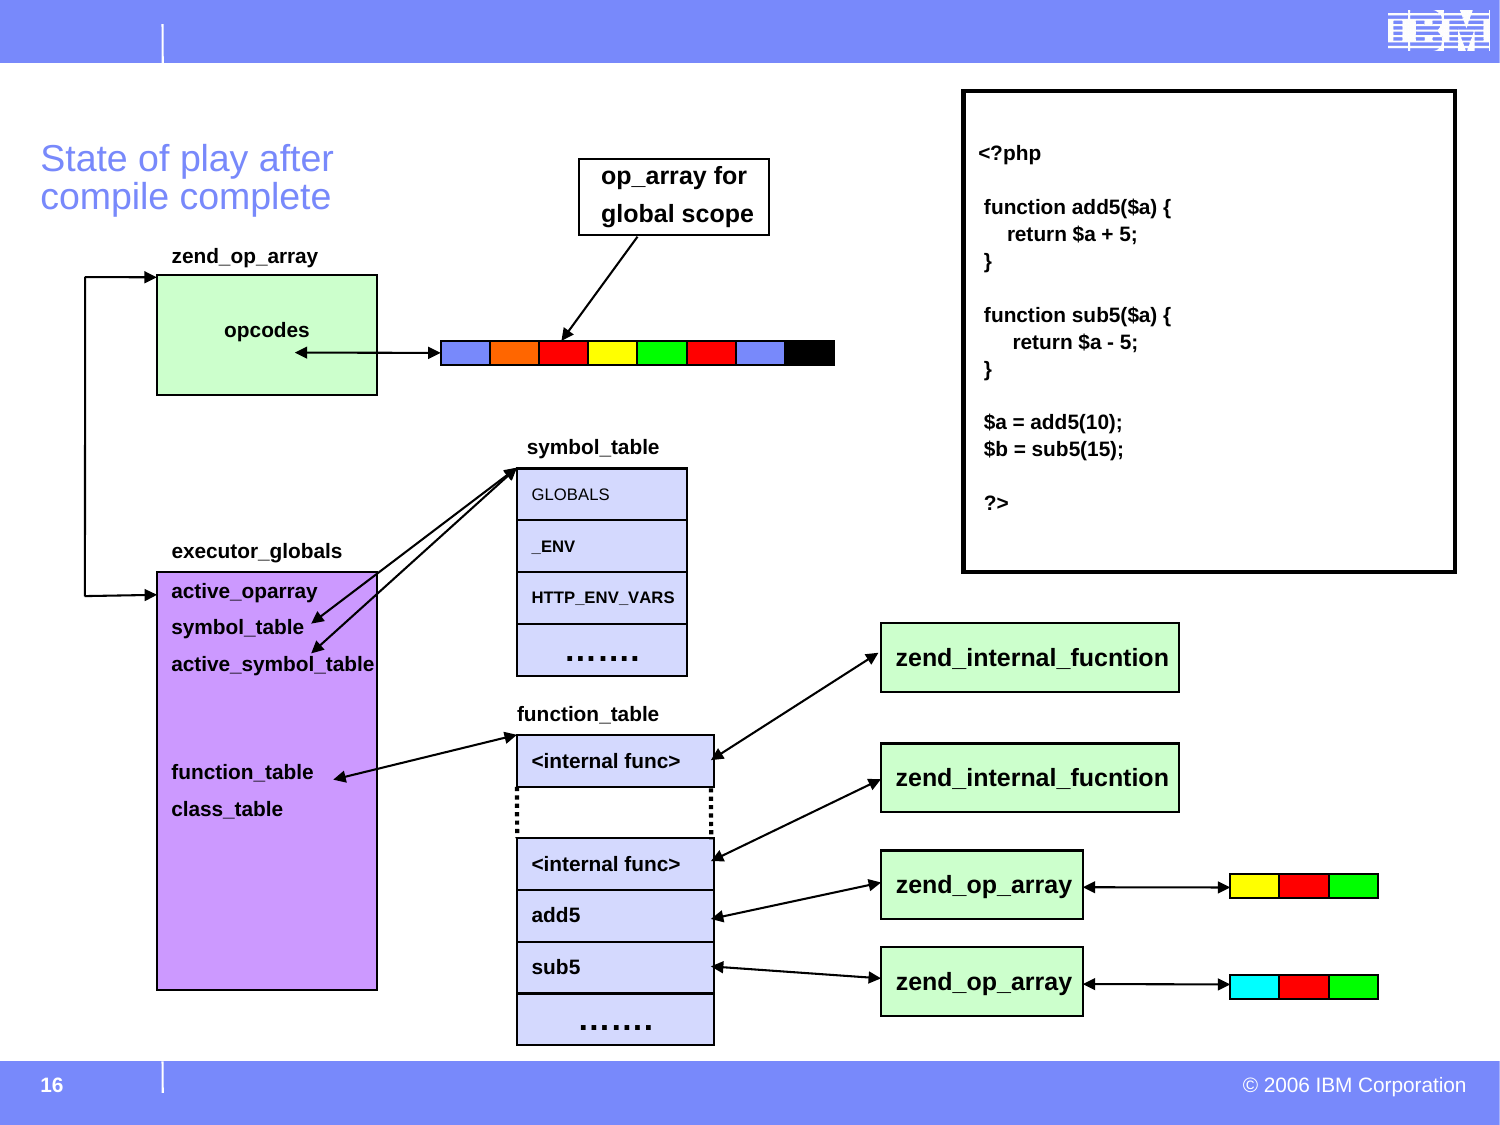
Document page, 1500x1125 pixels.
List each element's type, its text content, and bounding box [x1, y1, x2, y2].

text_box function_table [502, 695, 675, 734]
text_box add5 [516, 889, 714, 941]
text_box [1230, 974, 1378, 999]
text_box opcodes [156, 275, 378, 396]
text_box zend_internal_fucntion [880, 623, 1180, 692]
text_box zend_op_array [880, 850, 1083, 920]
text_box active_oparray symbol_table active_symbol_table function_table class_table [156, 572, 378, 991]
text_box HTTP_ENV_VARS [516, 572, 687, 623]
text_box zend_op_array [156, 236, 334, 276]
text_box zend_op_array [880, 946, 1083, 1016]
text_box symbol_table [512, 427, 675, 467]
text_box <?php function add5($a) { return $a + 5; } function sub5($a) { return $a - 5; } $a = add5(10); $b = sub5(15); ?> [963, 90, 1455, 573]
text_box [1230, 873, 1378, 898]
text_box executor_globals [156, 531, 358, 571]
text_box <internal func> [516, 837, 714, 889]
text_box <internal func> [516, 735, 714, 787]
text_box op_array for global scope [579, 158, 770, 235]
title State of play after compile complete [25, 103, 378, 225]
text_box sub5 [516, 941, 714, 993]
text_box zend_internal_fucntion [880, 743, 1180, 813]
text_box GLOBALS [516, 468, 687, 520]
text_box [440, 340, 835, 365]
text_box _ENV [516, 520, 687, 572]
text_box ……. [516, 623, 687, 676]
text_box ……. [516, 993, 714, 1046]
